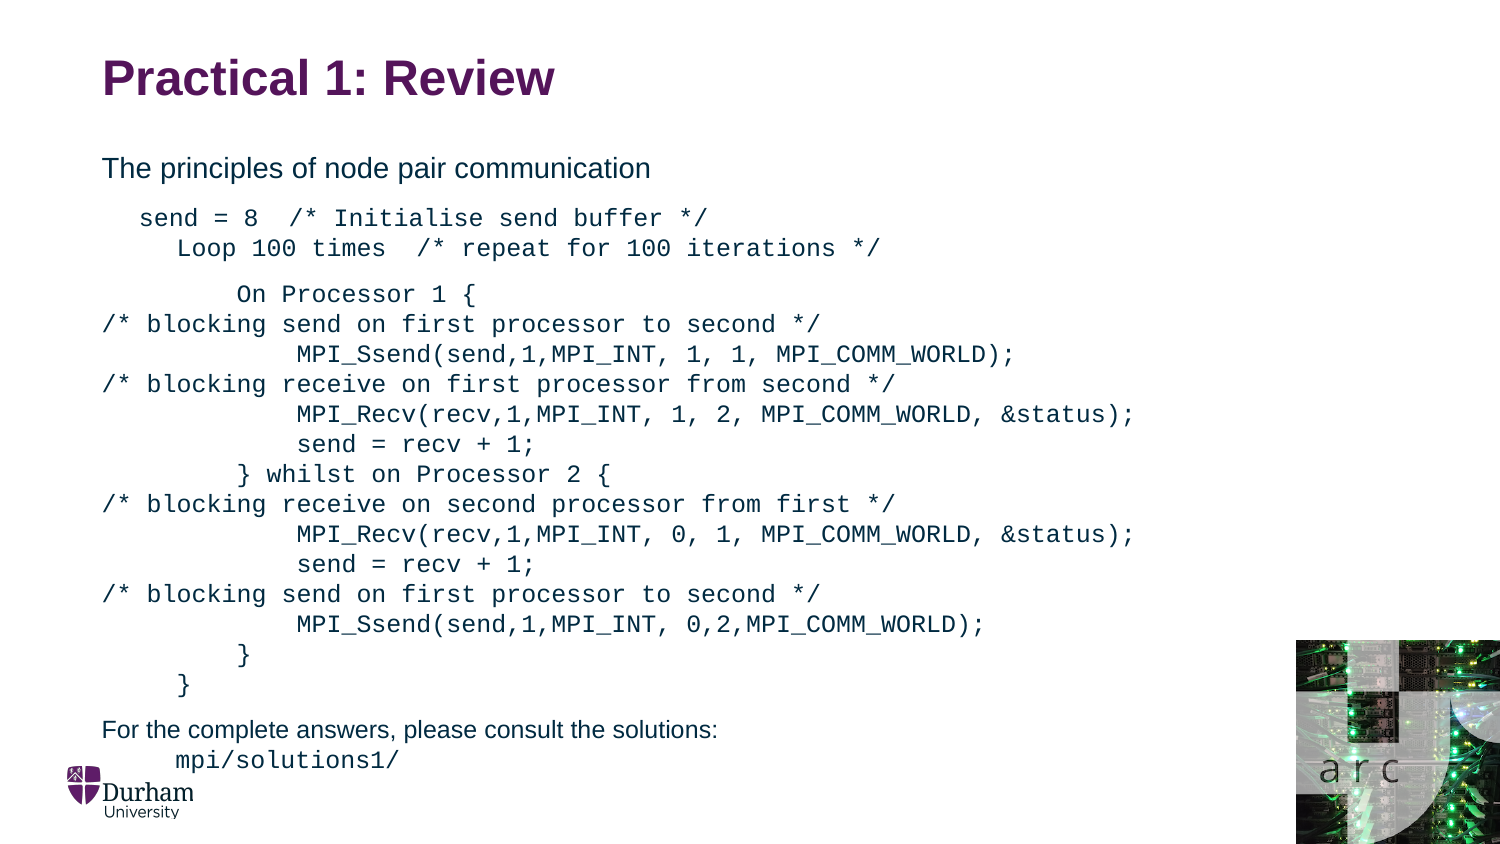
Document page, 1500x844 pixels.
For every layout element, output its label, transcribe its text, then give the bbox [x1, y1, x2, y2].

picture [1296, 640, 1500, 844]
list The principles of node pair communication send = 8 /* Initialise send buffer */ Loop 100 times /* repeat for 100 iterations */ On Processor 1 { /* blocking send on first processor to second */ MPI_Ssend(send,1,MPI_INT, 1, 1, MPI_COMM_WORLD); /* blocking receive on first processor from second */ MPI_Recv(recv,1,MPI_INT, 1, 2, MPI_COMM_WORLD, &status); send = recv + 1; } whilst on Processor 2 { /* blocking receive on second processor from first */ MPI_Recv(recv,1,MPI_INT, 0, 1, MPI_COMM_WORLD, &status); send = recv + 1; /* blocking send on first processor to second */ MPI_Ssend(send,1,MPI_INT, 0,2,MPI_COMM_WORLD); } } For the complete answers, please consult the solutions: mpi/solutions1/ [101, 149, 1215, 735]
picture [67, 766, 193, 819]
title Practical 1: Review [101, 45, 1399, 187]
